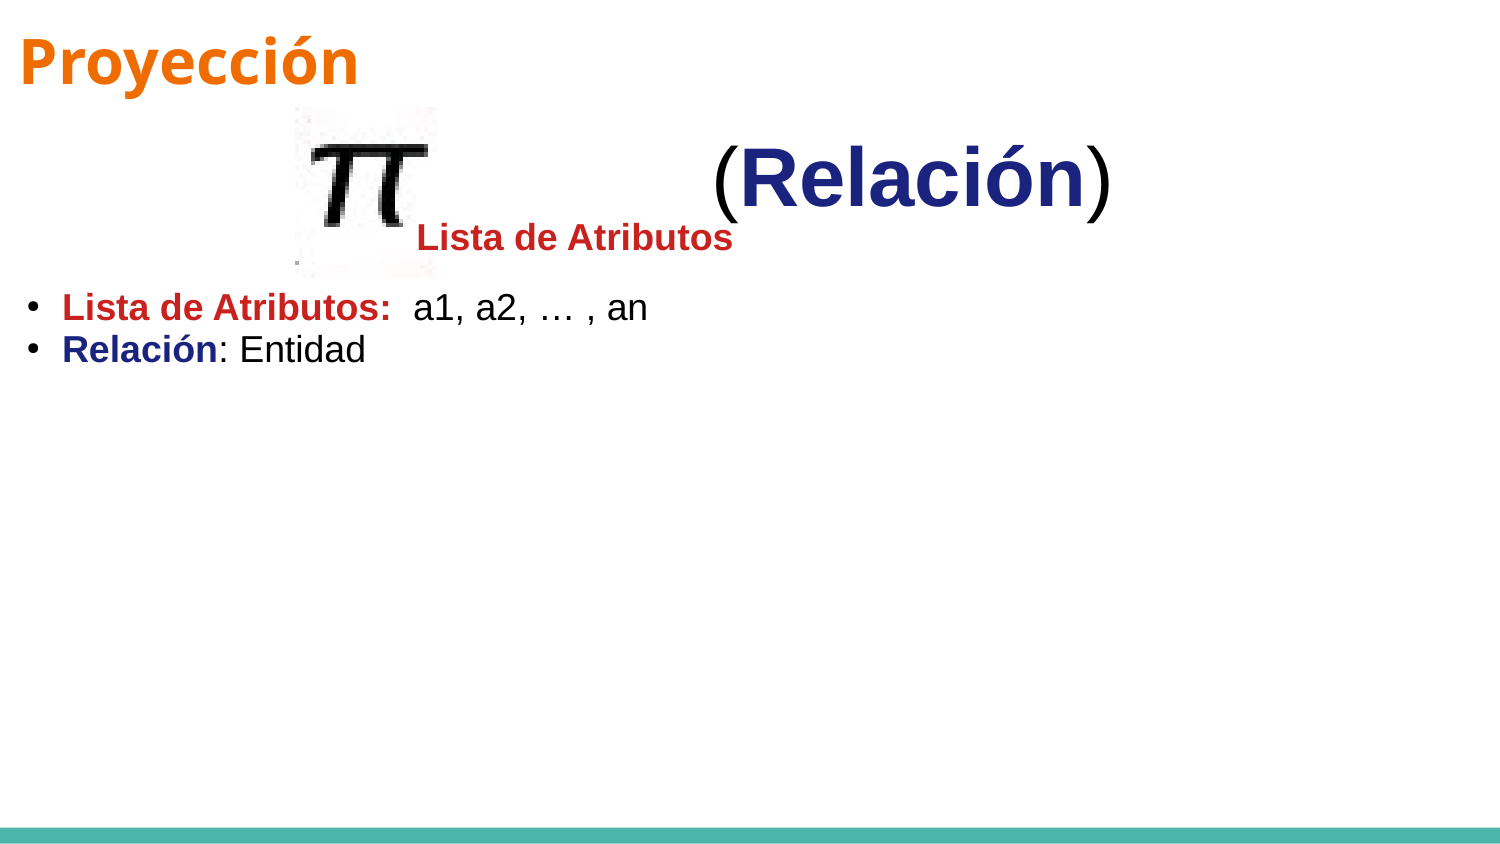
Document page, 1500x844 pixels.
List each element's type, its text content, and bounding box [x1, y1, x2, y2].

text_box Lista de Atributos [401, 208, 934, 266]
text_box Lista de Atributos: a1, a2, … , an Relación: Entidad [11, 279, 1158, 378]
text_box (Relación) [696, 124, 1134, 232]
picture [295, 107, 437, 278]
title Proyección [3, 2, 1402, 119]
